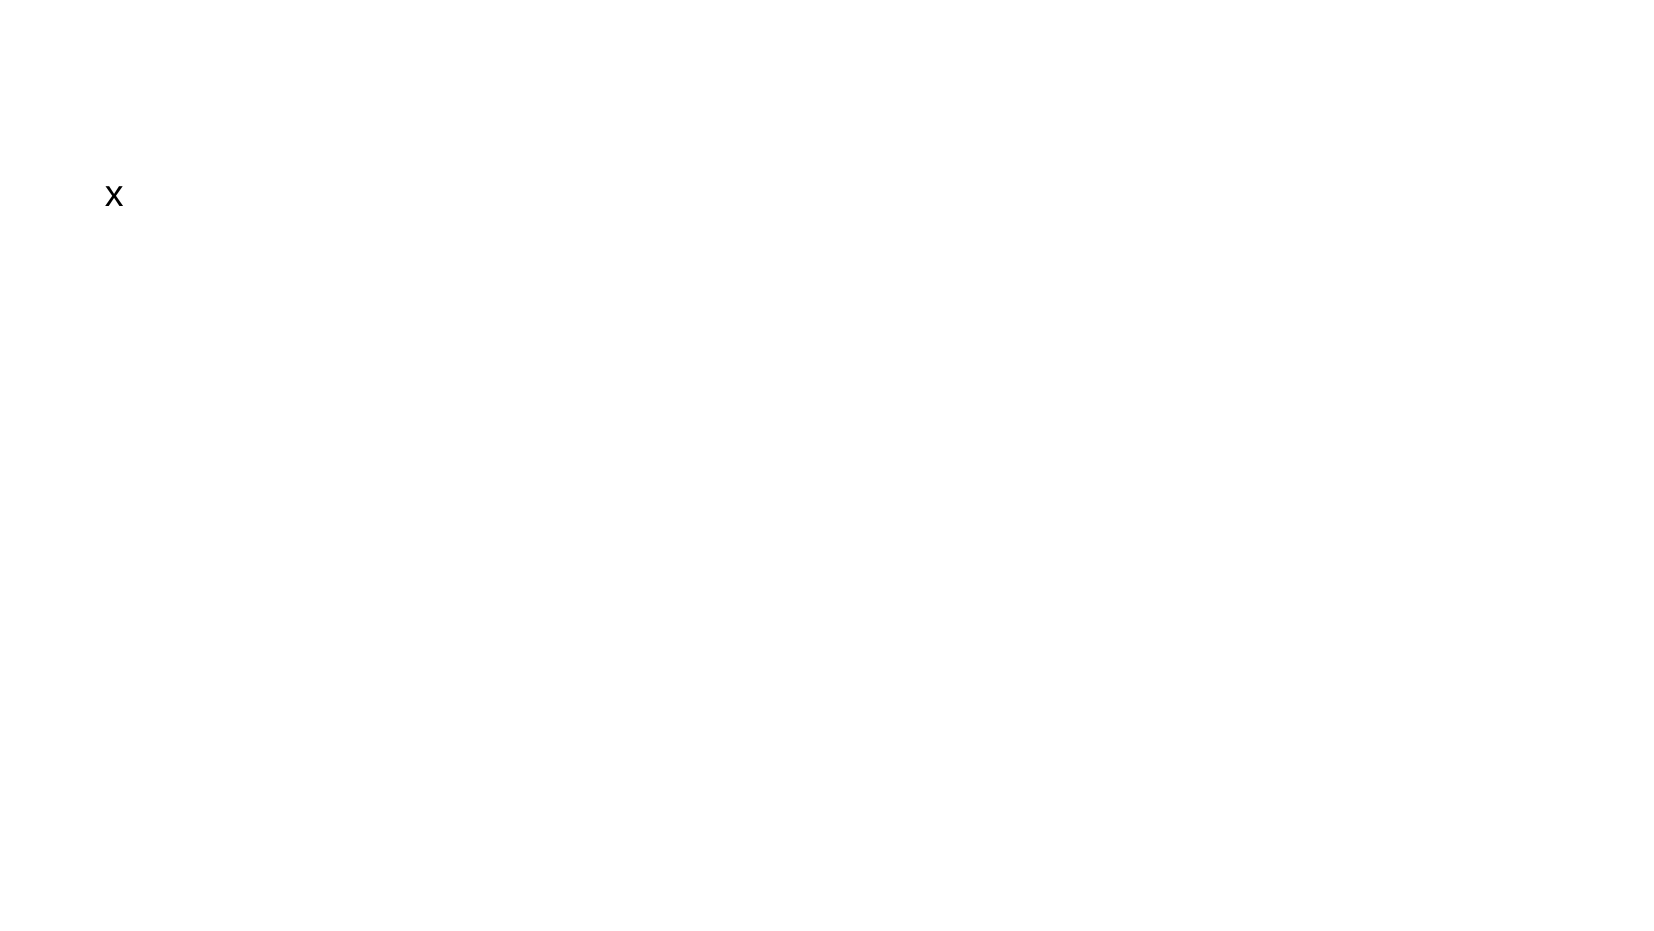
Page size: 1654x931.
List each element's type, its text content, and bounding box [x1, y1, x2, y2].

text_box x [90, 165, 1516, 856]
